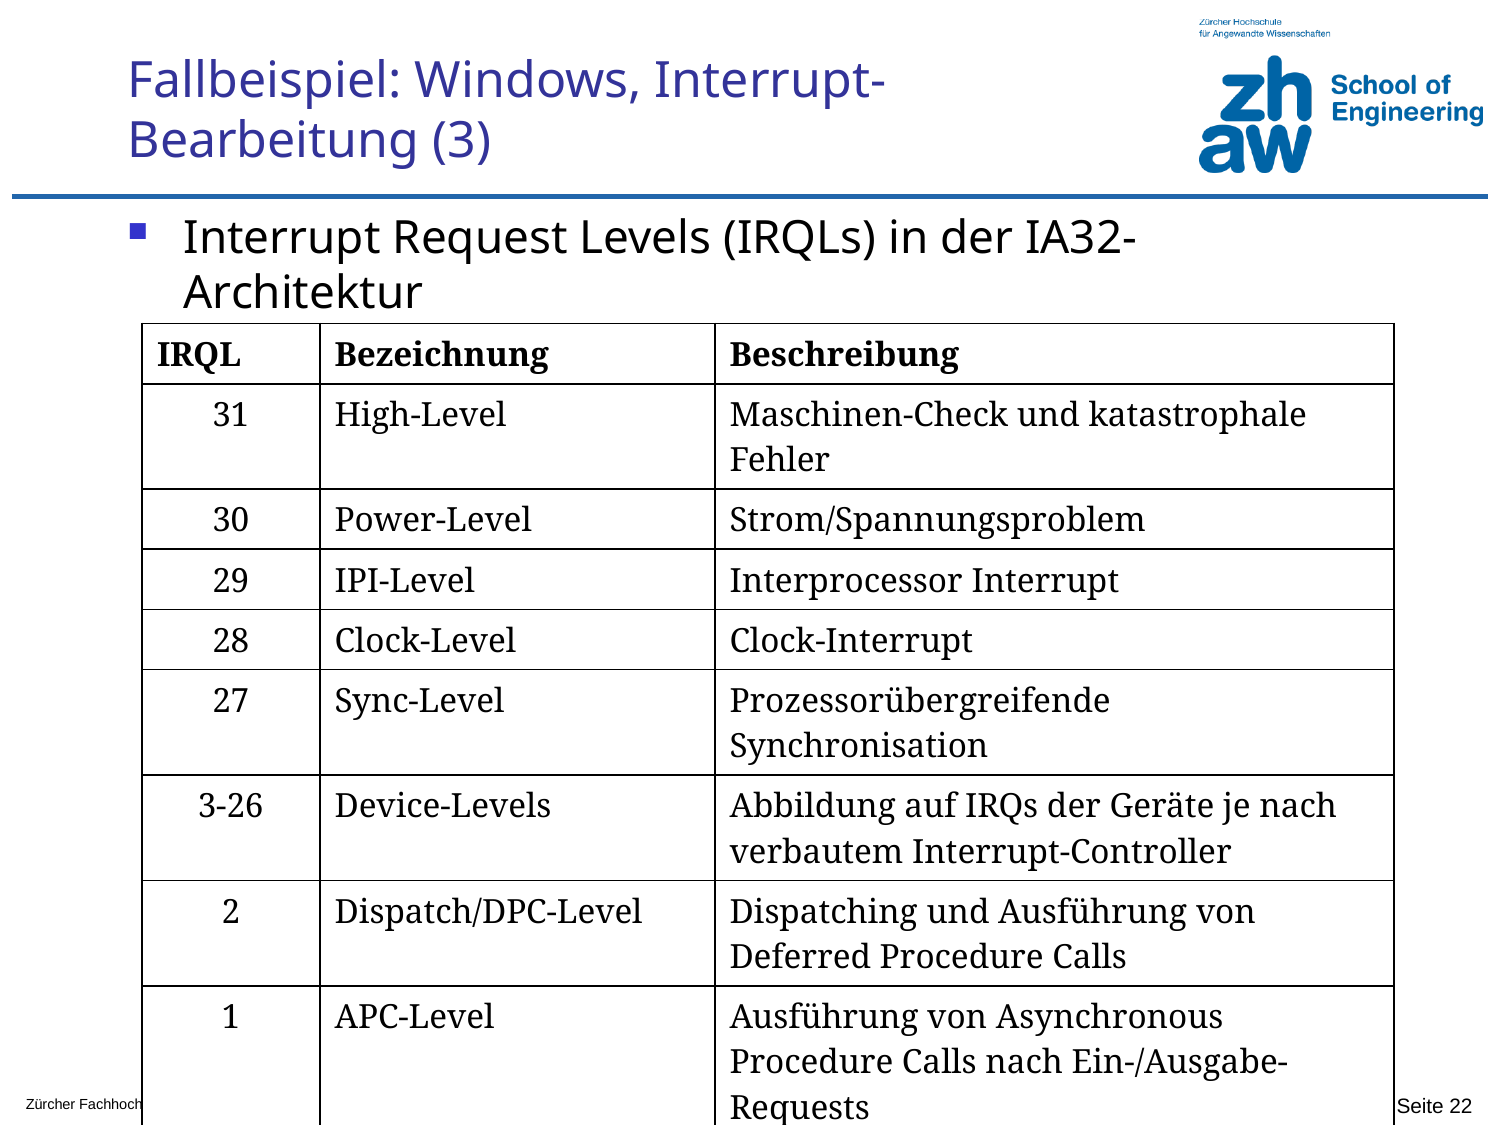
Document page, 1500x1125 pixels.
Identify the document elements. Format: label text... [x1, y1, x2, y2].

table_cell Dispatching und Ausführung von Deferred Procedure Calls [716, 881, 1393, 985]
table_cell Abbildung auf IRQs der Geräte je nach verbautem Interrupt-Controller [716, 776, 1393, 880]
table_cell Clock-Interrupt [716, 610, 1393, 669]
table_header Bezeichnung [321, 324, 714, 383]
list Interrupt Request Levels (IRQLs) in der IA32-Architektur [112, 200, 1375, 279]
table_cell Power-Level [321, 490, 714, 548]
table_cell 28 [143, 610, 319, 669]
table_cell 29 [143, 550, 319, 609]
table_cell Clock-Level [321, 610, 714, 669]
table_header Beschreibung [716, 324, 1393, 383]
table_cell 1 [143, 987, 319, 1125]
table_header IRQL [143, 324, 319, 383]
table_cell 27 [143, 670, 319, 774]
table_cell Dispatch/DPC-Level [321, 881, 714, 985]
table_cell Sync-Level [321, 670, 714, 774]
table_cell High-Level [321, 385, 714, 488]
table_cell 31 [143, 385, 319, 488]
table_cell Ausführung von Asynchronous Procedure Calls nach Ein-/Ausgabe-Requests [716, 987, 1393, 1125]
title Fallbeispiel: Windows, Interrupt-Bearbeitung (3) [112, 50, 1158, 175]
table_cell Maschinen-Check und katastrophale Fehler [716, 385, 1393, 488]
table_cell IPI-Level [321, 550, 714, 609]
picture [1199, 19, 1483, 173]
table_cell 2 [143, 881, 319, 985]
table_cell 3-26 [143, 776, 319, 880]
table_cell Interprocessor Interrupt [716, 550, 1393, 609]
table_cell APC-Level [321, 987, 714, 1125]
table_cell Device-Levels [321, 776, 714, 880]
table_cell Prozessorübergreifende Synchronisation [716, 670, 1393, 774]
table_cell Strom/Spannungsproblem [716, 490, 1393, 548]
table_cell 30 [143, 490, 319, 548]
